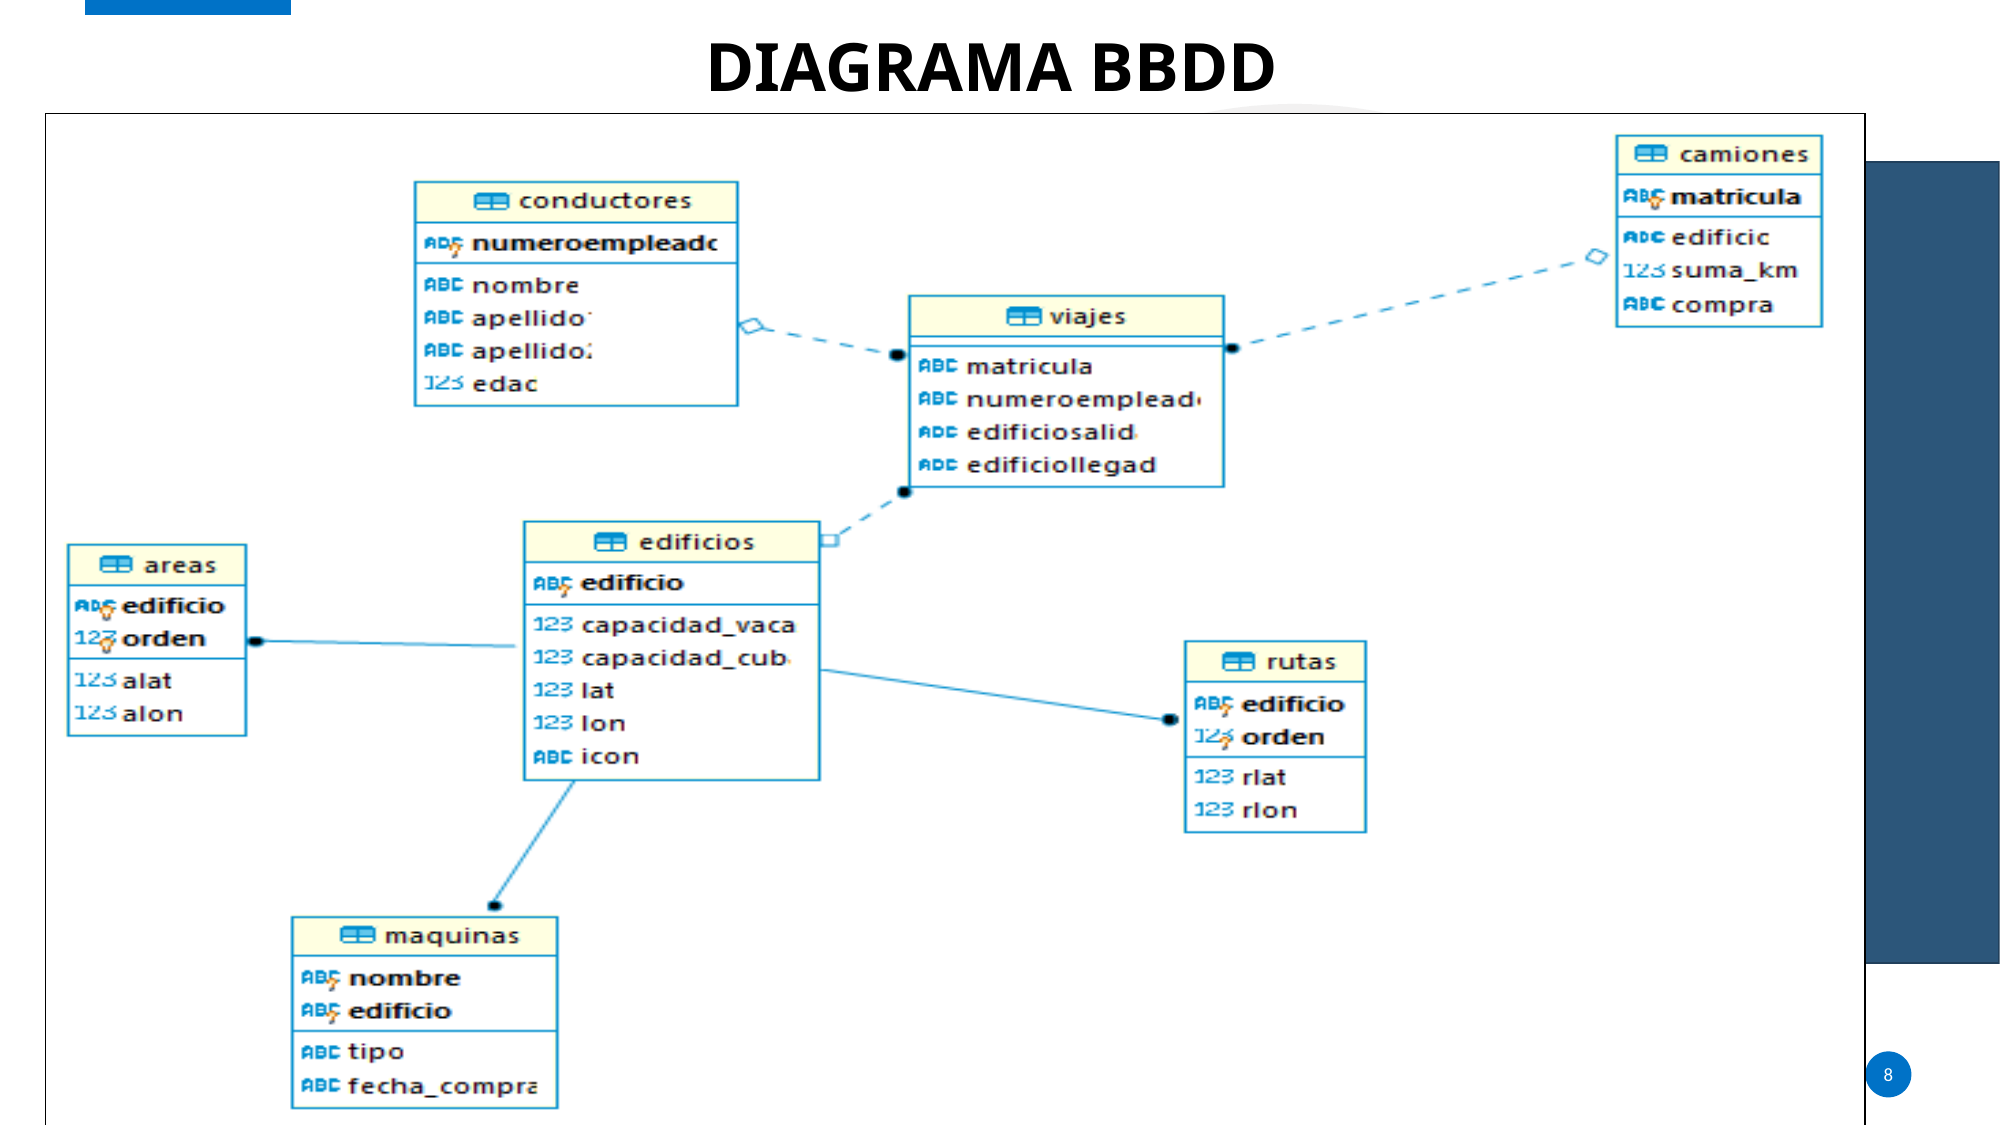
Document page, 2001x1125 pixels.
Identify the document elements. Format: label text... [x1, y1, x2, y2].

picture [46, 114, 1865, 1125]
text_box [1866, 1059, 1913, 1090]
title DIAGRAMA BBDD [705, 1, 1516, 113]
